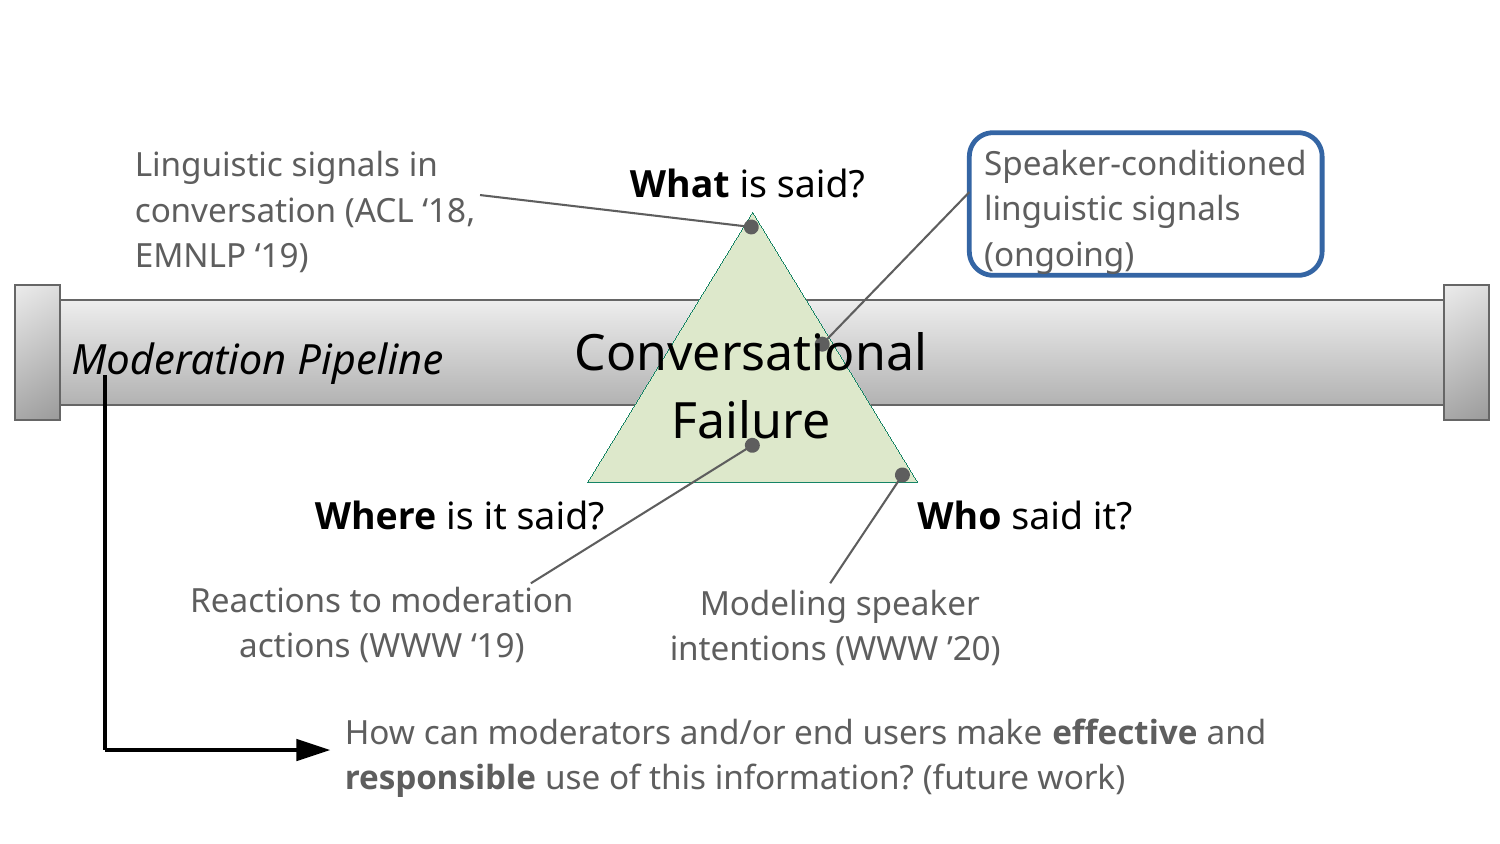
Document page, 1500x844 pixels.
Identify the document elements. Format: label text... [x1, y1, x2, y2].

text_box [696, 451, 918, 483]
text_box [859, 285, 1490, 421]
text_box [15, 213, 862, 421]
text_box Speaker-conditioned linguistic signals (ongoing) [969, 132, 1363, 284]
text_box Where is it said? [596, 522, 633, 545]
text_box Conversational Failure [556, 309, 947, 451]
text_box Linguistic signals in conversation (ACL ‘18, EMNLP ‘19) [120, 133, 513, 286]
text_box [587, 451, 739, 483]
text_box Moderation Pipeline [61, 322, 470, 391]
text_box Reactions to moderation actions (WWW ‘19) [175, 569, 592, 678]
text_box Where is it said? [300, 482, 633, 545]
text_box Who said it? [902, 482, 1161, 545]
text_box How can moderators and/or end users make effective and responsible use of this information? (future work) [330, 701, 1396, 811]
text_box Modeling speaker intentions (WWW ’20) [655, 572, 1130, 673]
text_box What is said? [615, 150, 901, 213]
